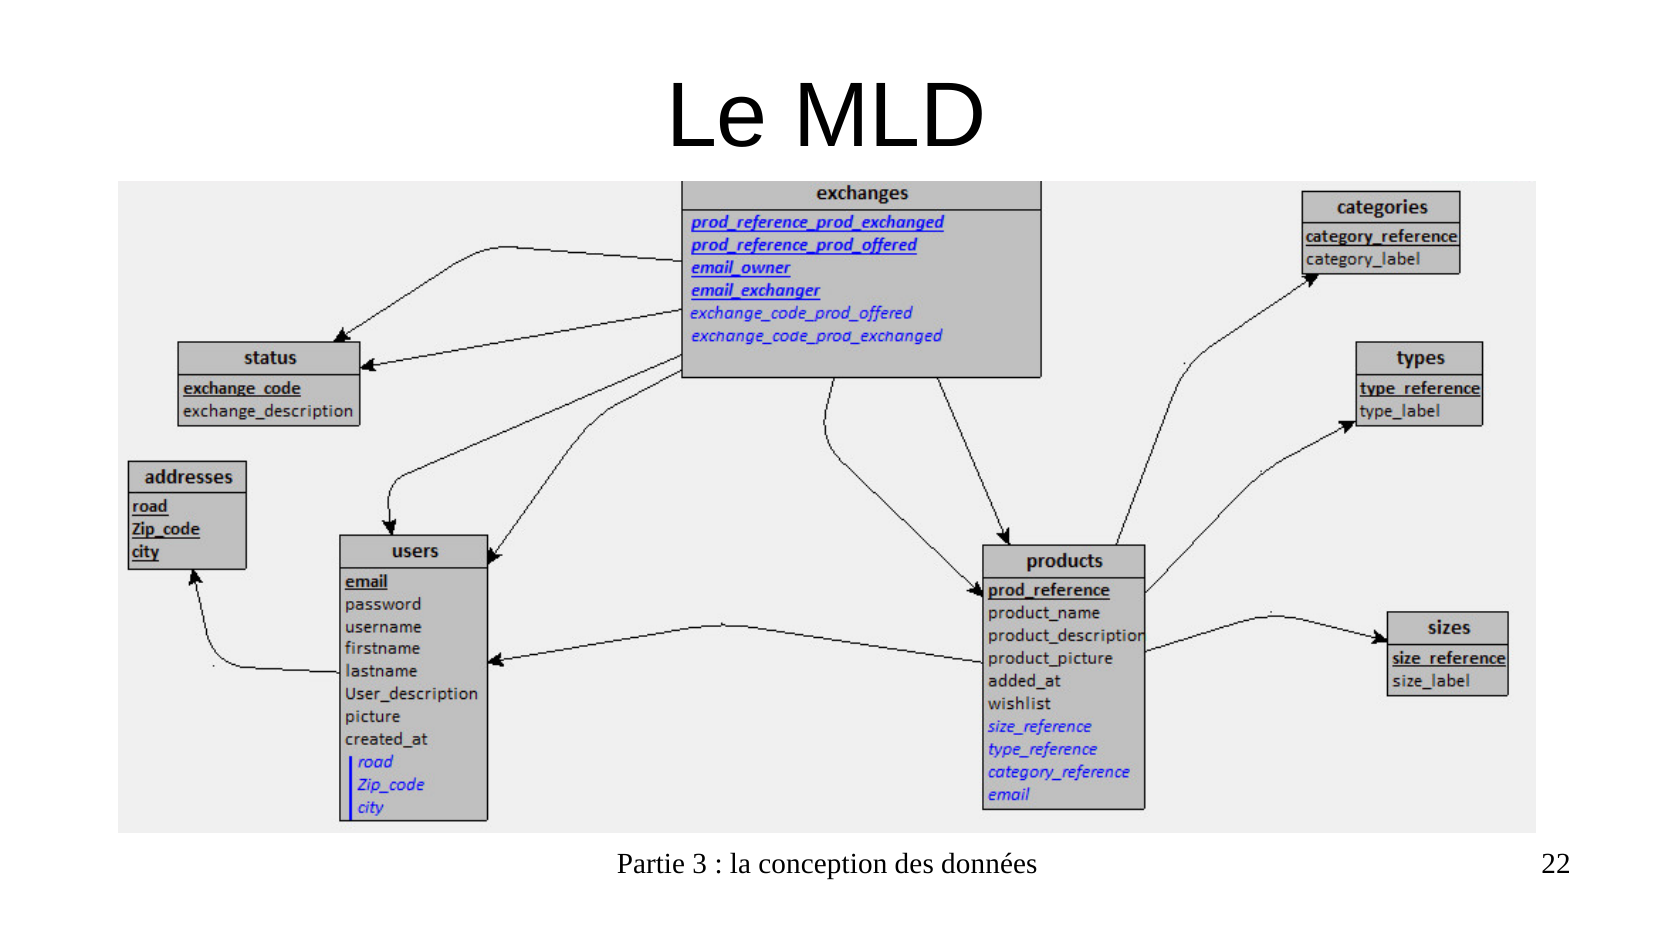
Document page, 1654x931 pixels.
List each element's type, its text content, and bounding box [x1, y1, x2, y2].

title Le MLD [82, 37, 1571, 193]
picture [118, 181, 1536, 833]
